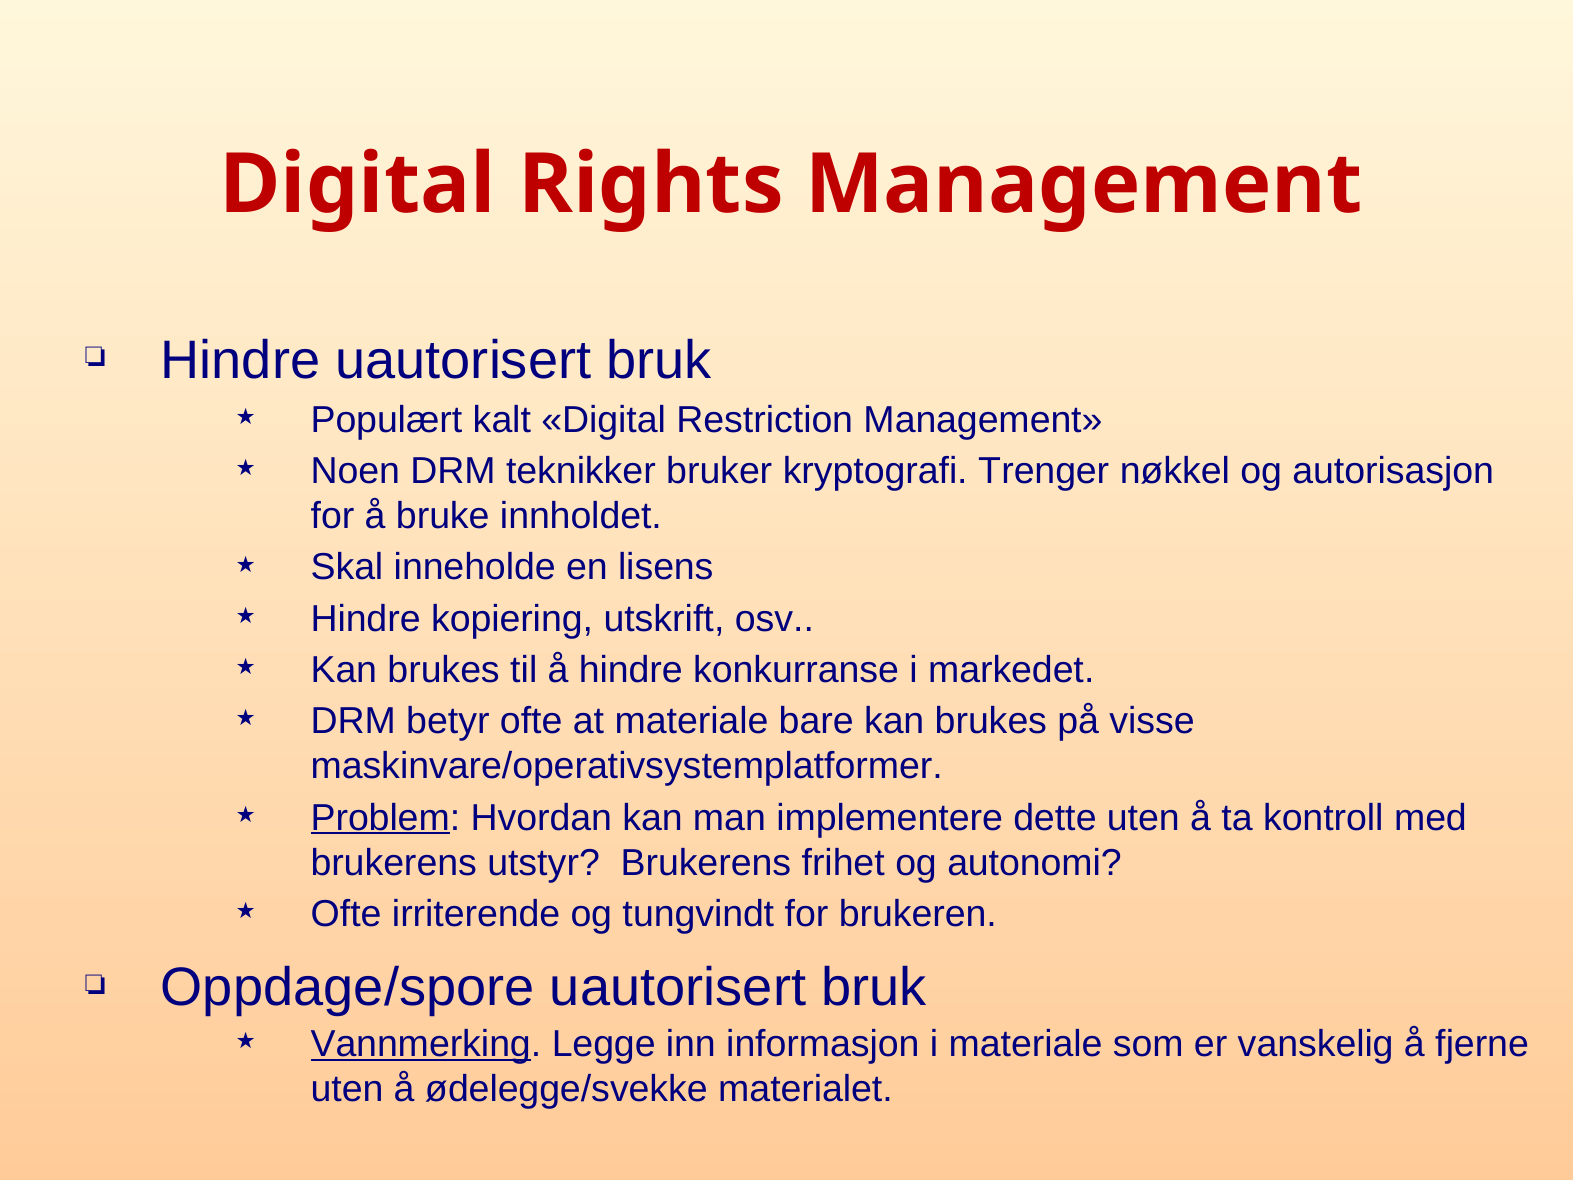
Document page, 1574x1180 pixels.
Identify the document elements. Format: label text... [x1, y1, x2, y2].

list Hindre uautorisert bruk Populært kalt «Digital Restriction Management» Noen DRM teknikker bruker kryptografi. Trenger nøkkel og autorisasjon for å bruke innholdet. Skal inneholde en lisens Hindre kopiering, utskrift, osv.. Kan brukes til å hindre konkurranse i markedet. DRM betyr ofte at materiale bare kan brukes på visse maskinvare/operativsystemplatformer. Problem: Hvordan kan man implementere dette uten å ta kontroll med brukerens utstyr? Brukerens frihet og autonomi? Ofte irriterende og tungvindt for brukeren. Oppdage/spore uautorisert bruk Vannmerking. Legge inn informasjon i materiale som er vanskelig å fjerne uten å ødelegge/svekke materialet. [85, 336, 1539, 1175]
title Digital Rights Management [39, 54, 1543, 309]
